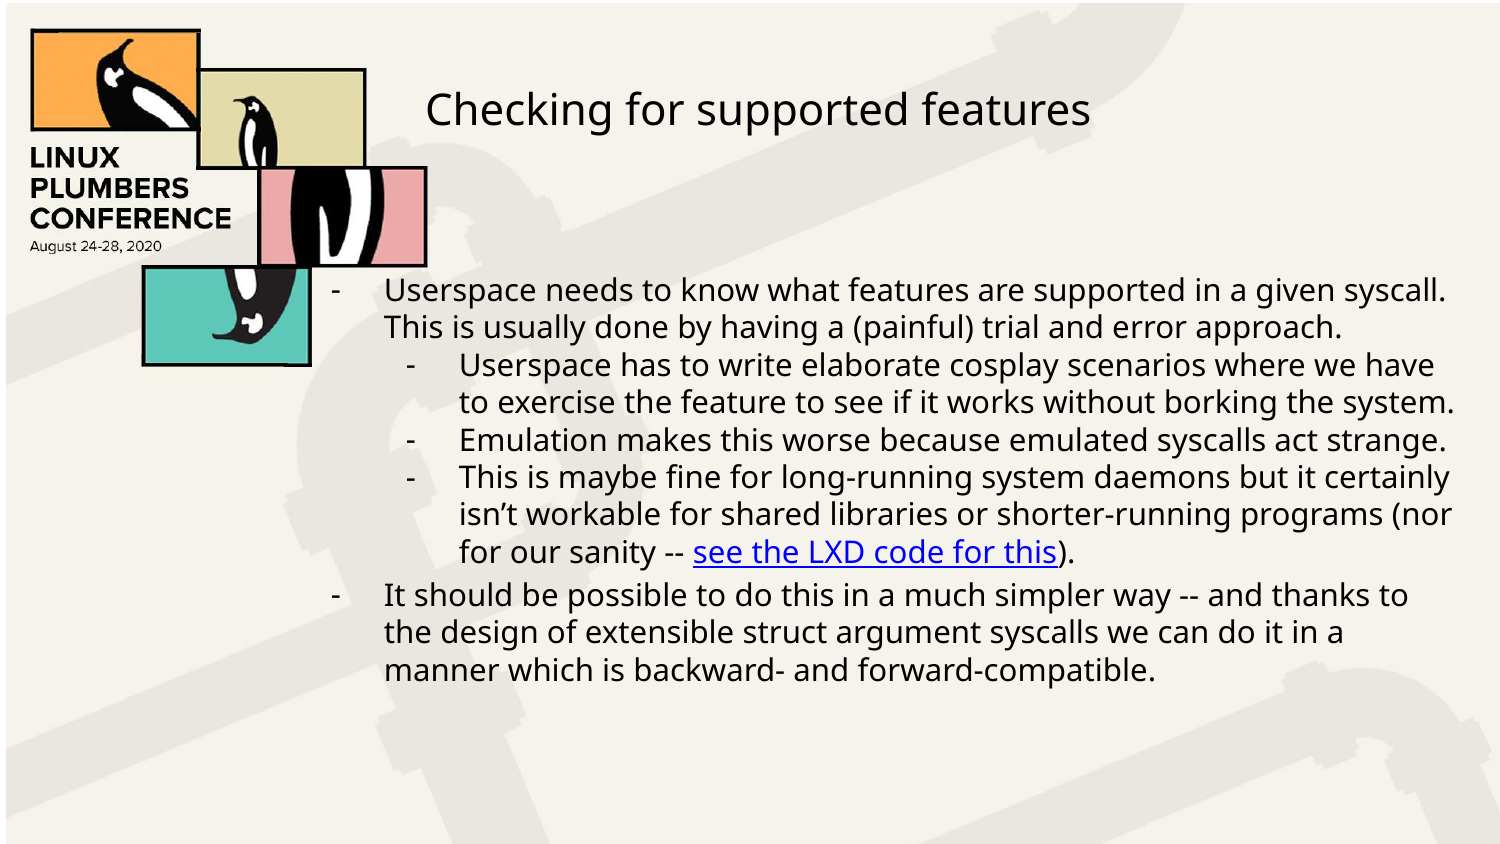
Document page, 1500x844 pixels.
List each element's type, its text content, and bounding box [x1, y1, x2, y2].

picture [5, 3, 1500, 844]
list Userspace needs to know what features are supported in a given syscall. This is usually done by having a (painful) trial and error approach. Userspace has to write elaborate cosplay scenarios where we have to exercise the feature to see if it works without borking the system. Emulation makes this worse because emulated syscalls act strange. This is maybe fine for long-running system daemons but it certainly isn’t workable for shared libraries or shorter-running programs (nor for our sanity -- see the LXD code for this). It should be possible to do this in a much simpler way -- and thanks to the design of extensible struct argument syscalls we can do it in a manner which is backward- and forward-compatible. [308, 270, 1467, 722]
title Checking for supported features [424, 29, 1415, 187]
